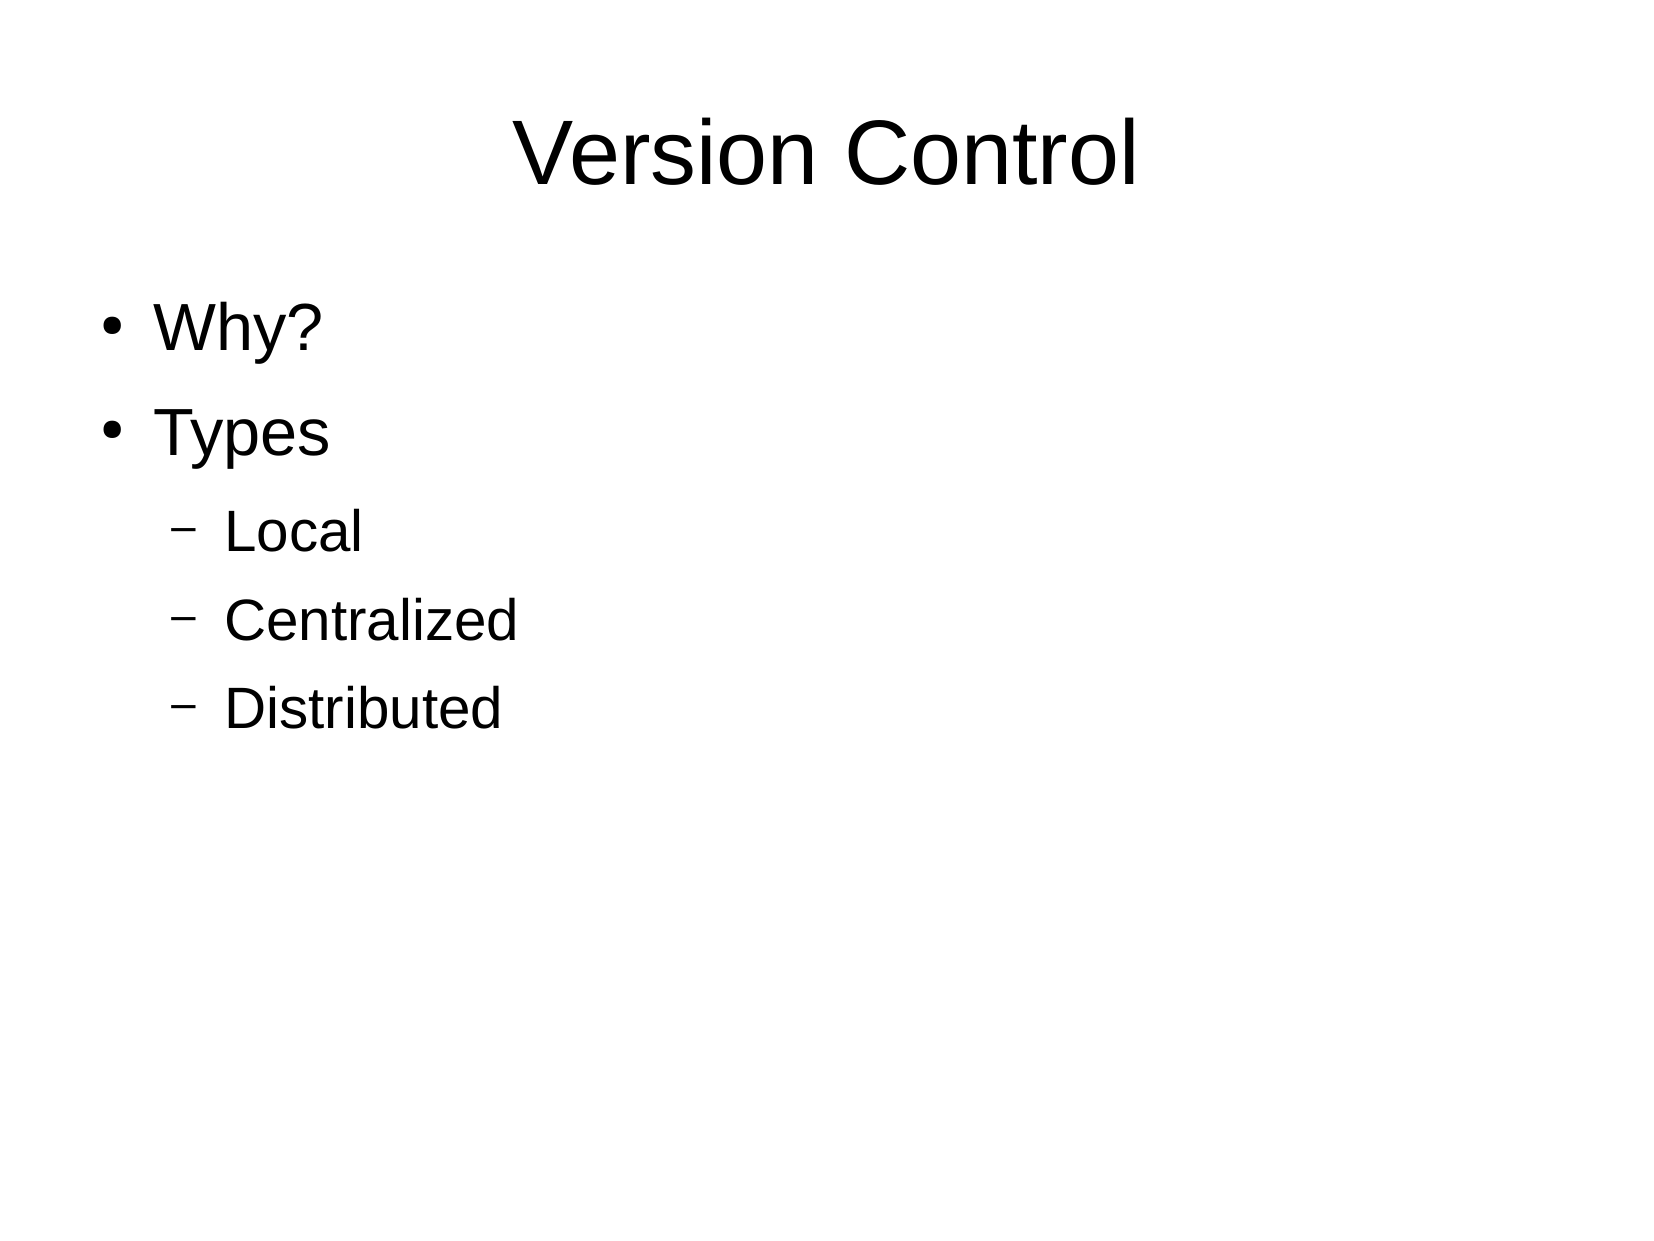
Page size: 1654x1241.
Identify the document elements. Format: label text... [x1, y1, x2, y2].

list Why? Types Local Centralized Distributed [82, 290, 1538, 1010]
title Version Control [82, 49, 1571, 257]
